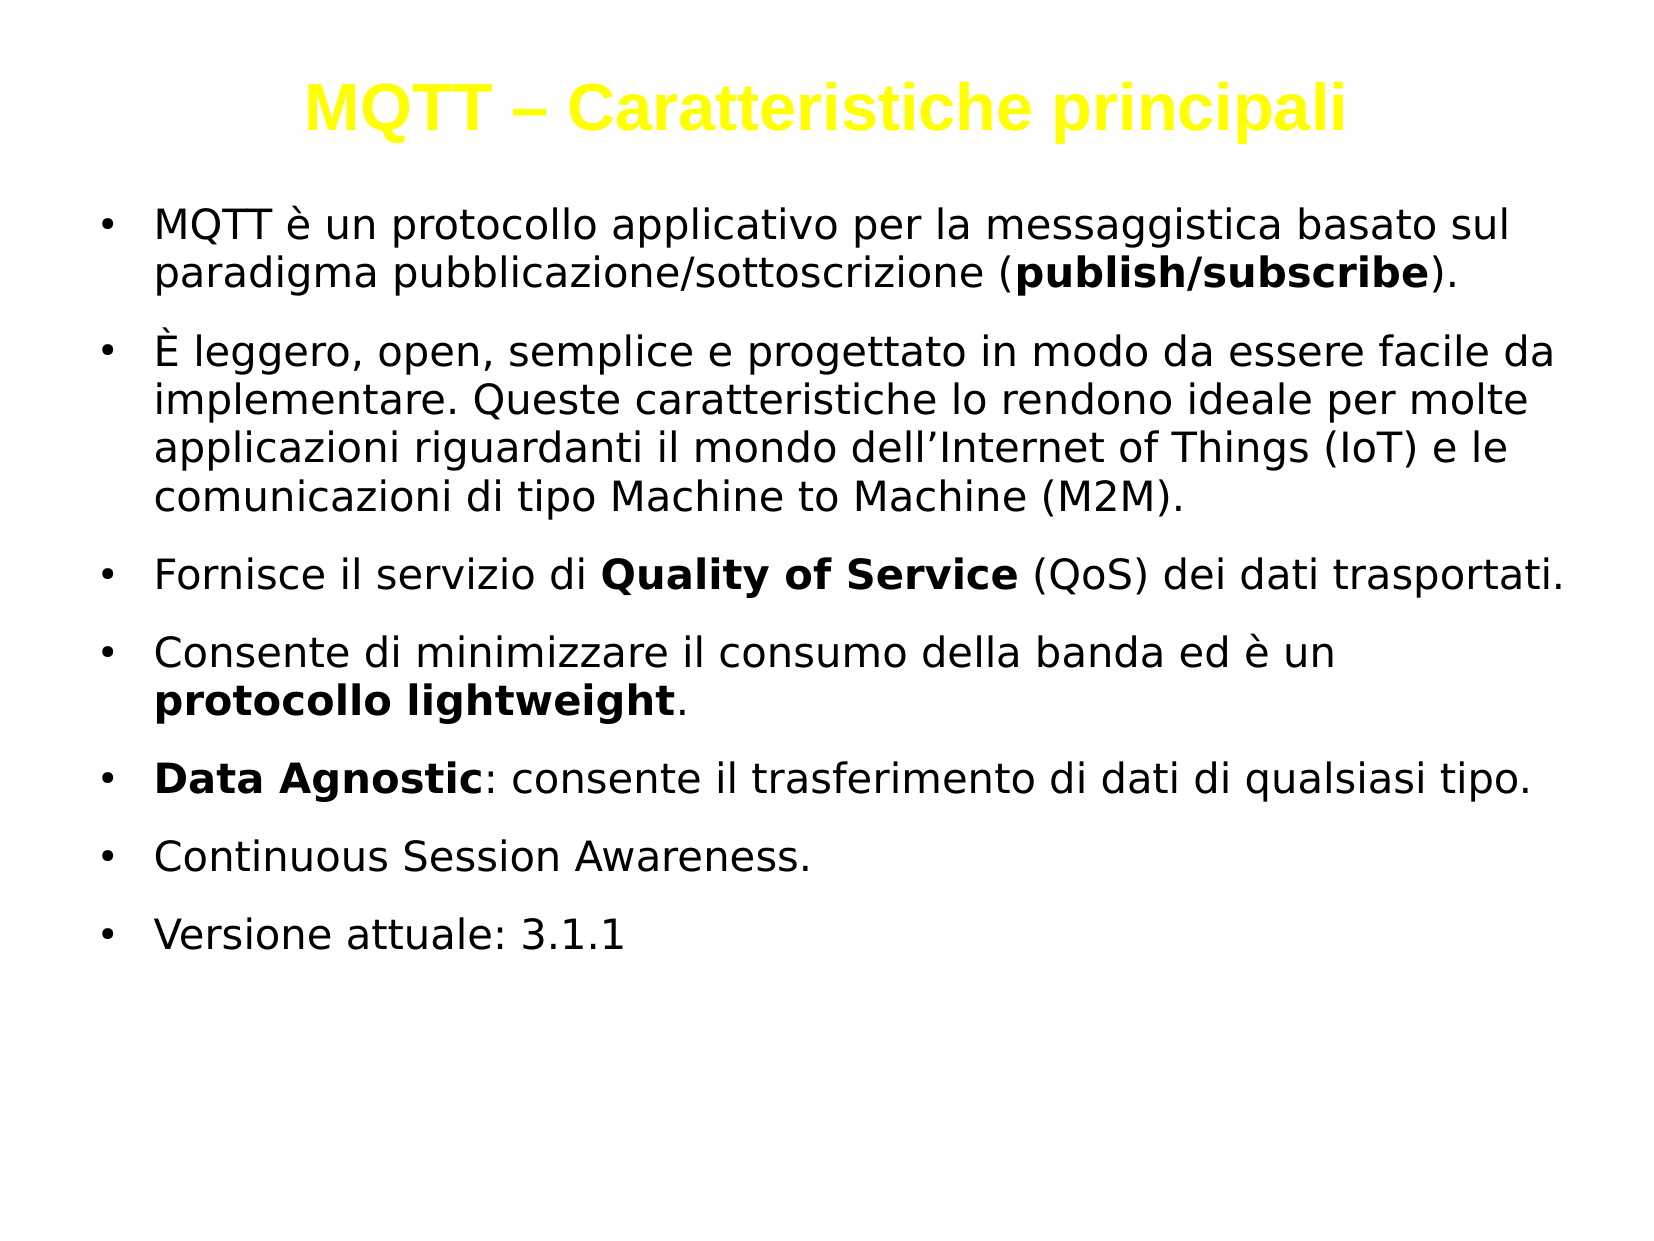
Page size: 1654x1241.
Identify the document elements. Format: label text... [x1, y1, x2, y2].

title MQTT – Caratteristiche principali [82, 49, 1571, 166]
list MQTT è un protocollo applicativo per la messaggistica basato sul paradigma pubblicazione/sottoscrizione (publish/subscribe). È leggero, open, semplice e progettato in modo da essere facile da implementare. Queste caratteristiche lo rendono ideale per molte applicazioni riguardanti il mondo dell’Internet of Things (IoT) e le comunicazioni di tipo Machine to Machine (M2M). Fornisce il servizio di Quality of Service (QoS) dei dati trasportati. Consente di minimizzare il consumo della banda ed è un protocollo lightweight. Data Agnostic: consente il trasferimento di dati di qualsiasi tipo. Continuous Session Awareness. Versione attuale: 3.1.1 [82, 200, 1571, 1217]
